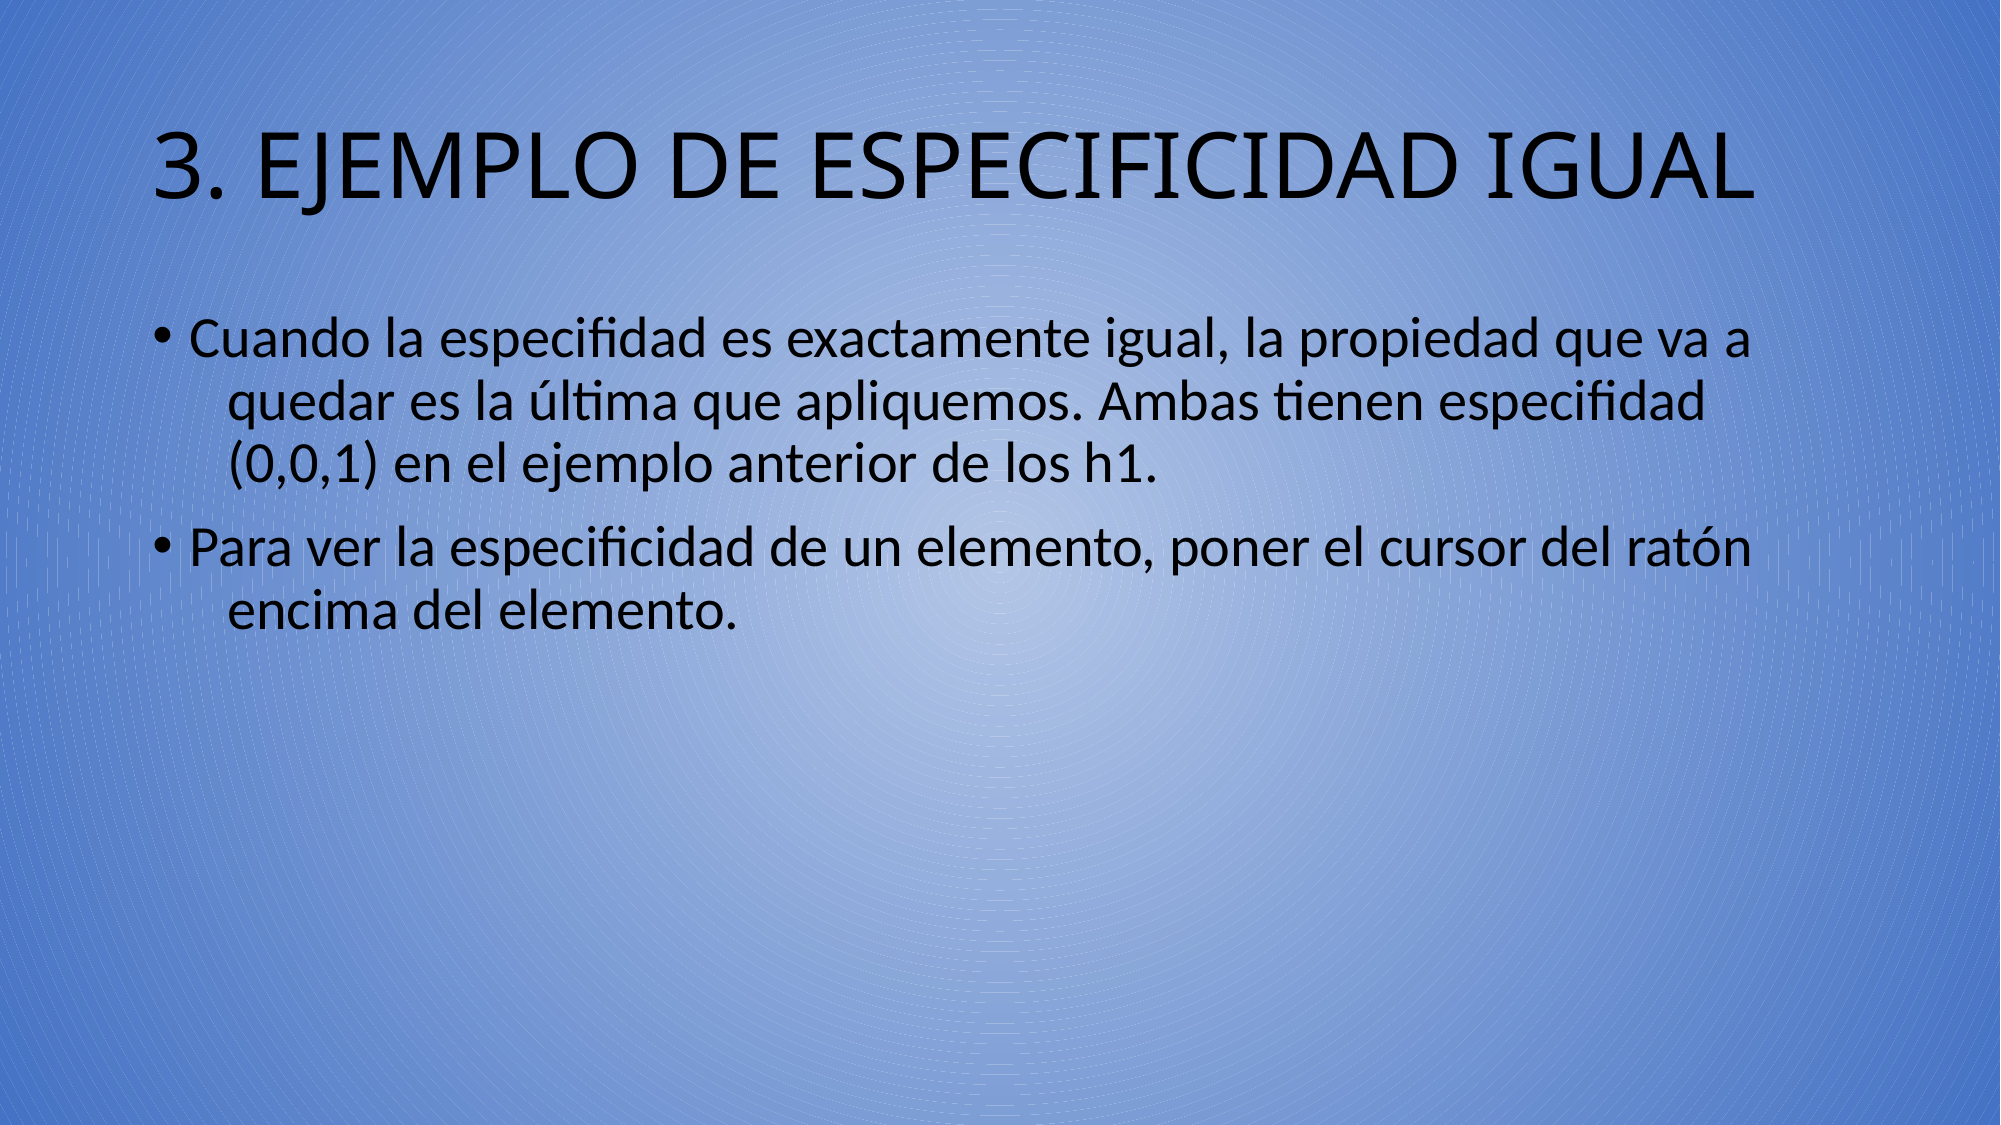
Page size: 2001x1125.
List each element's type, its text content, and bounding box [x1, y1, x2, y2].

list Cuando la especifidad es exactamente igual, la propiedad que va a quedar es la última que apliquemos. Ambas tienen especifidad (0,0,1) en el ejemplo anterior de los h1. Para ver la especificidad de un elemento, poner el cursor del ratón encima del elemento. [137, 299, 1863, 1014]
title 3. EJEMPLO DE ESPECIFICIDAD IGUAL [137, 59, 1863, 278]
